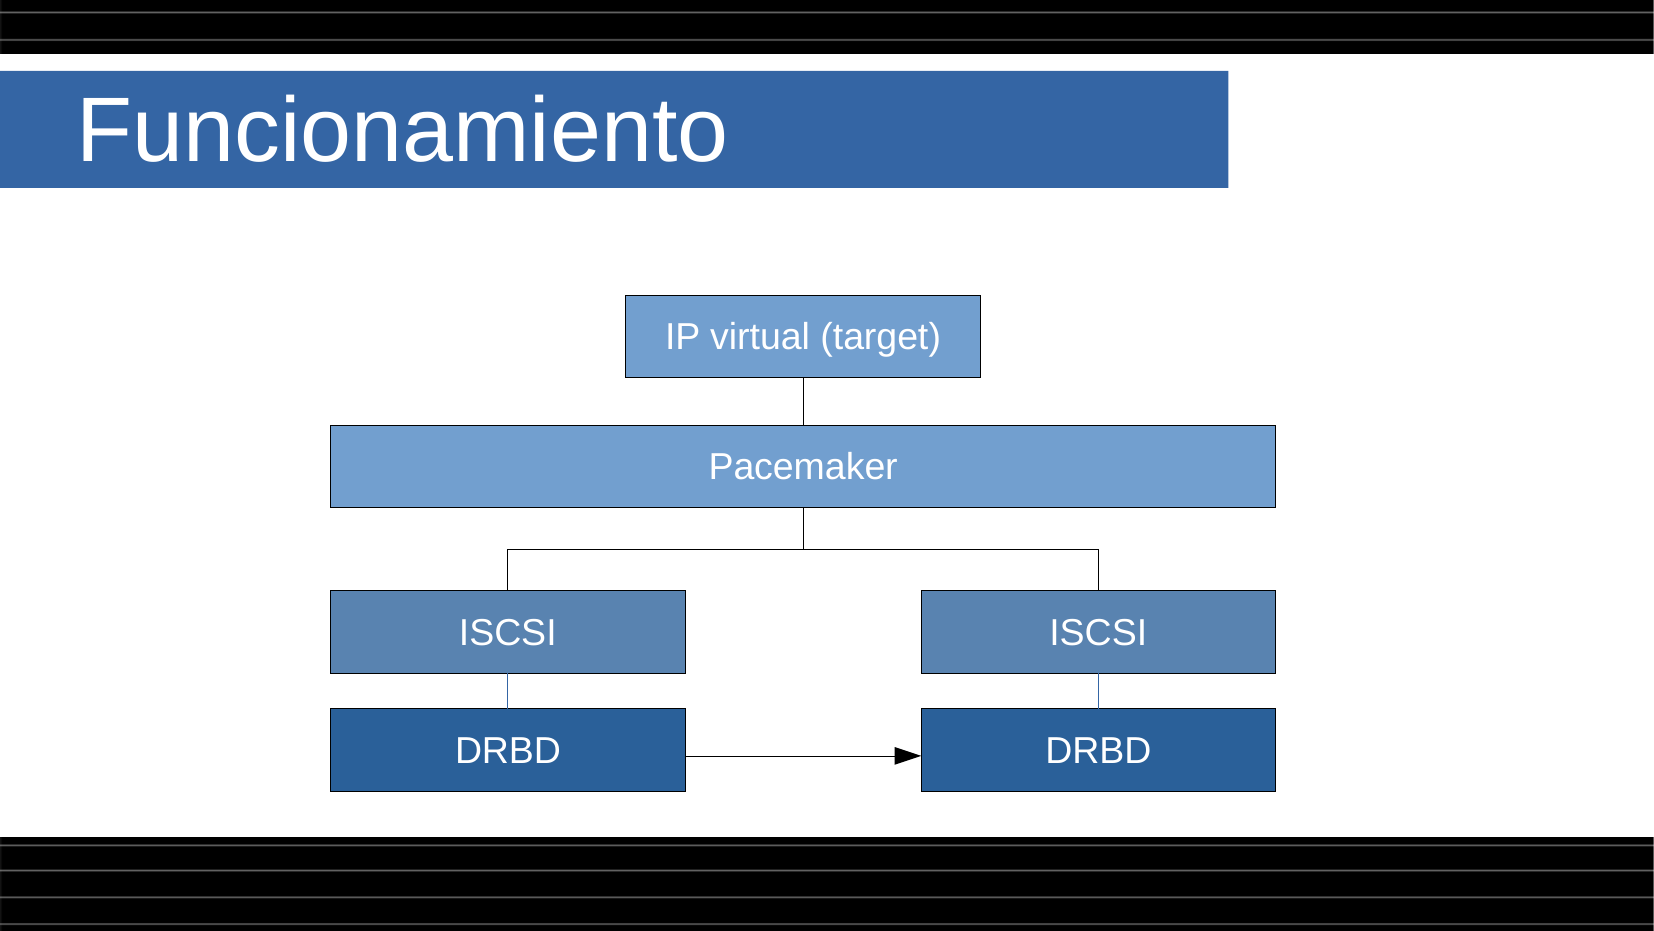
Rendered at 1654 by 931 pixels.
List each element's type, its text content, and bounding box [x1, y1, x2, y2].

title Funcionamiento [0, 70, 1229, 188]
picture [0, 0, 1654, 54]
text_box Pacemaker [330, 425, 1276, 508]
text_box DRBD [921, 708, 1276, 792]
text_box ISCSI [330, 590, 686, 674]
text_box ISCSI [921, 590, 1276, 674]
text_box IP virtual (target) [625, 295, 981, 378]
picture [0, 837, 1654, 931]
text_box DRBD [330, 708, 686, 792]
